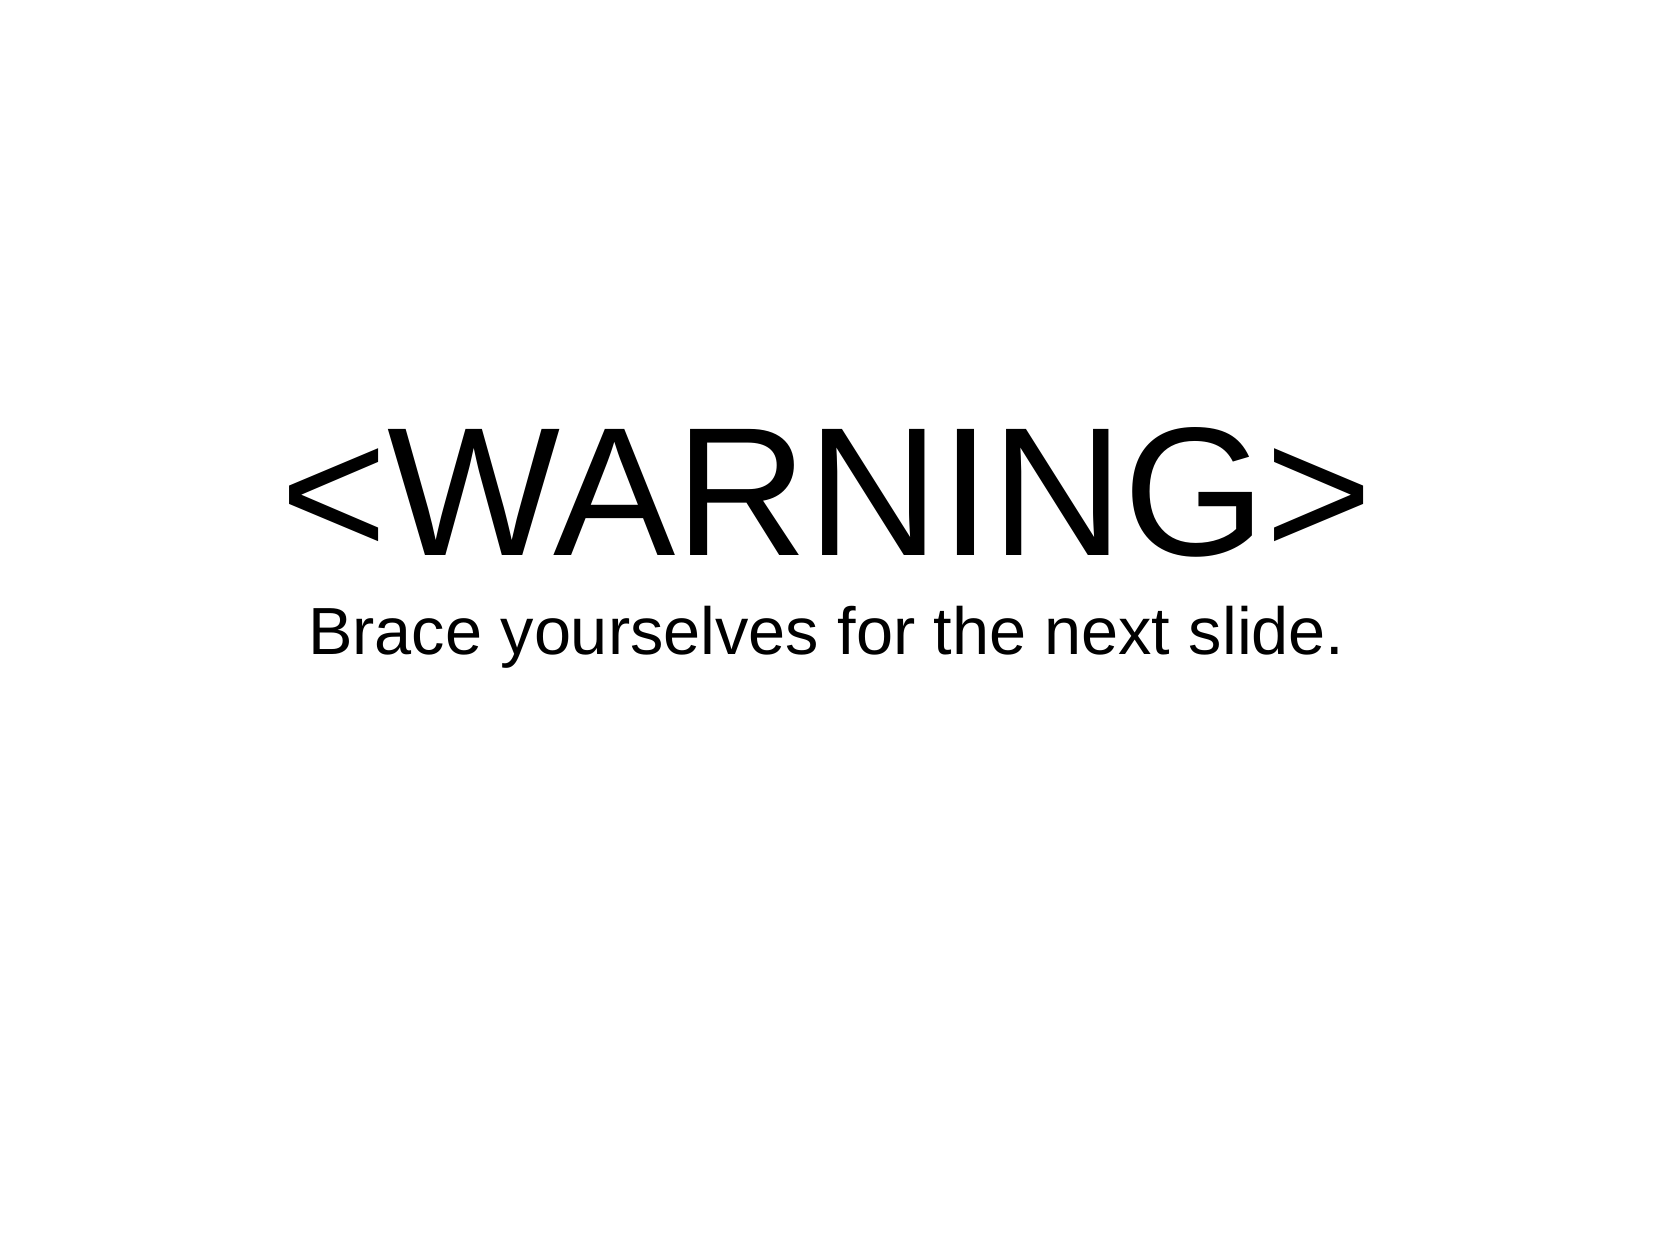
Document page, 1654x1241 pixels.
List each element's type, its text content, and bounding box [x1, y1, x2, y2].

subtitle <WARNING> Brace yourselves for the next slide. [82, 49, 1571, 1010]
